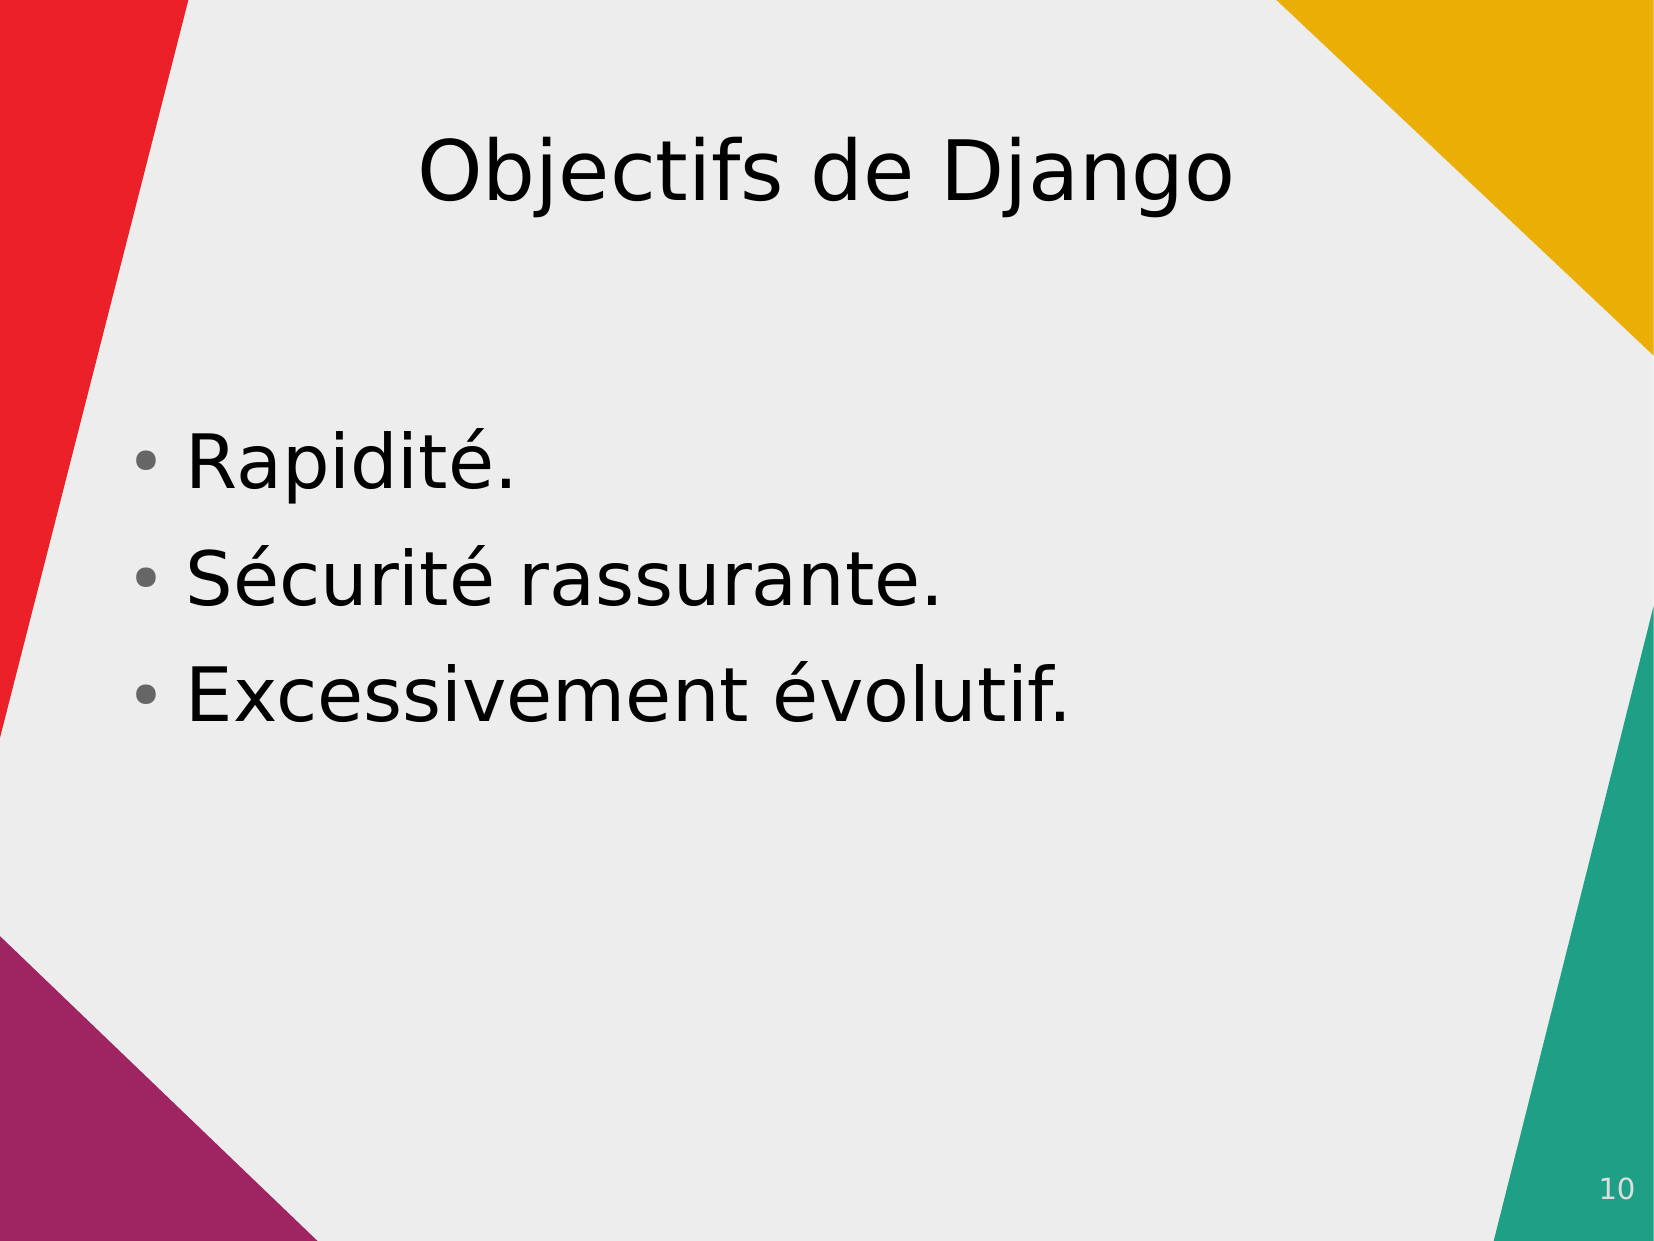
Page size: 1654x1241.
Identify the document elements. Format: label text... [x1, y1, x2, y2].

list Rapidité. Sécurité rassurante. Excessivement évolutif. [114, 302, 1539, 1033]
title Objectifs de Django [114, 73, 1539, 271]
